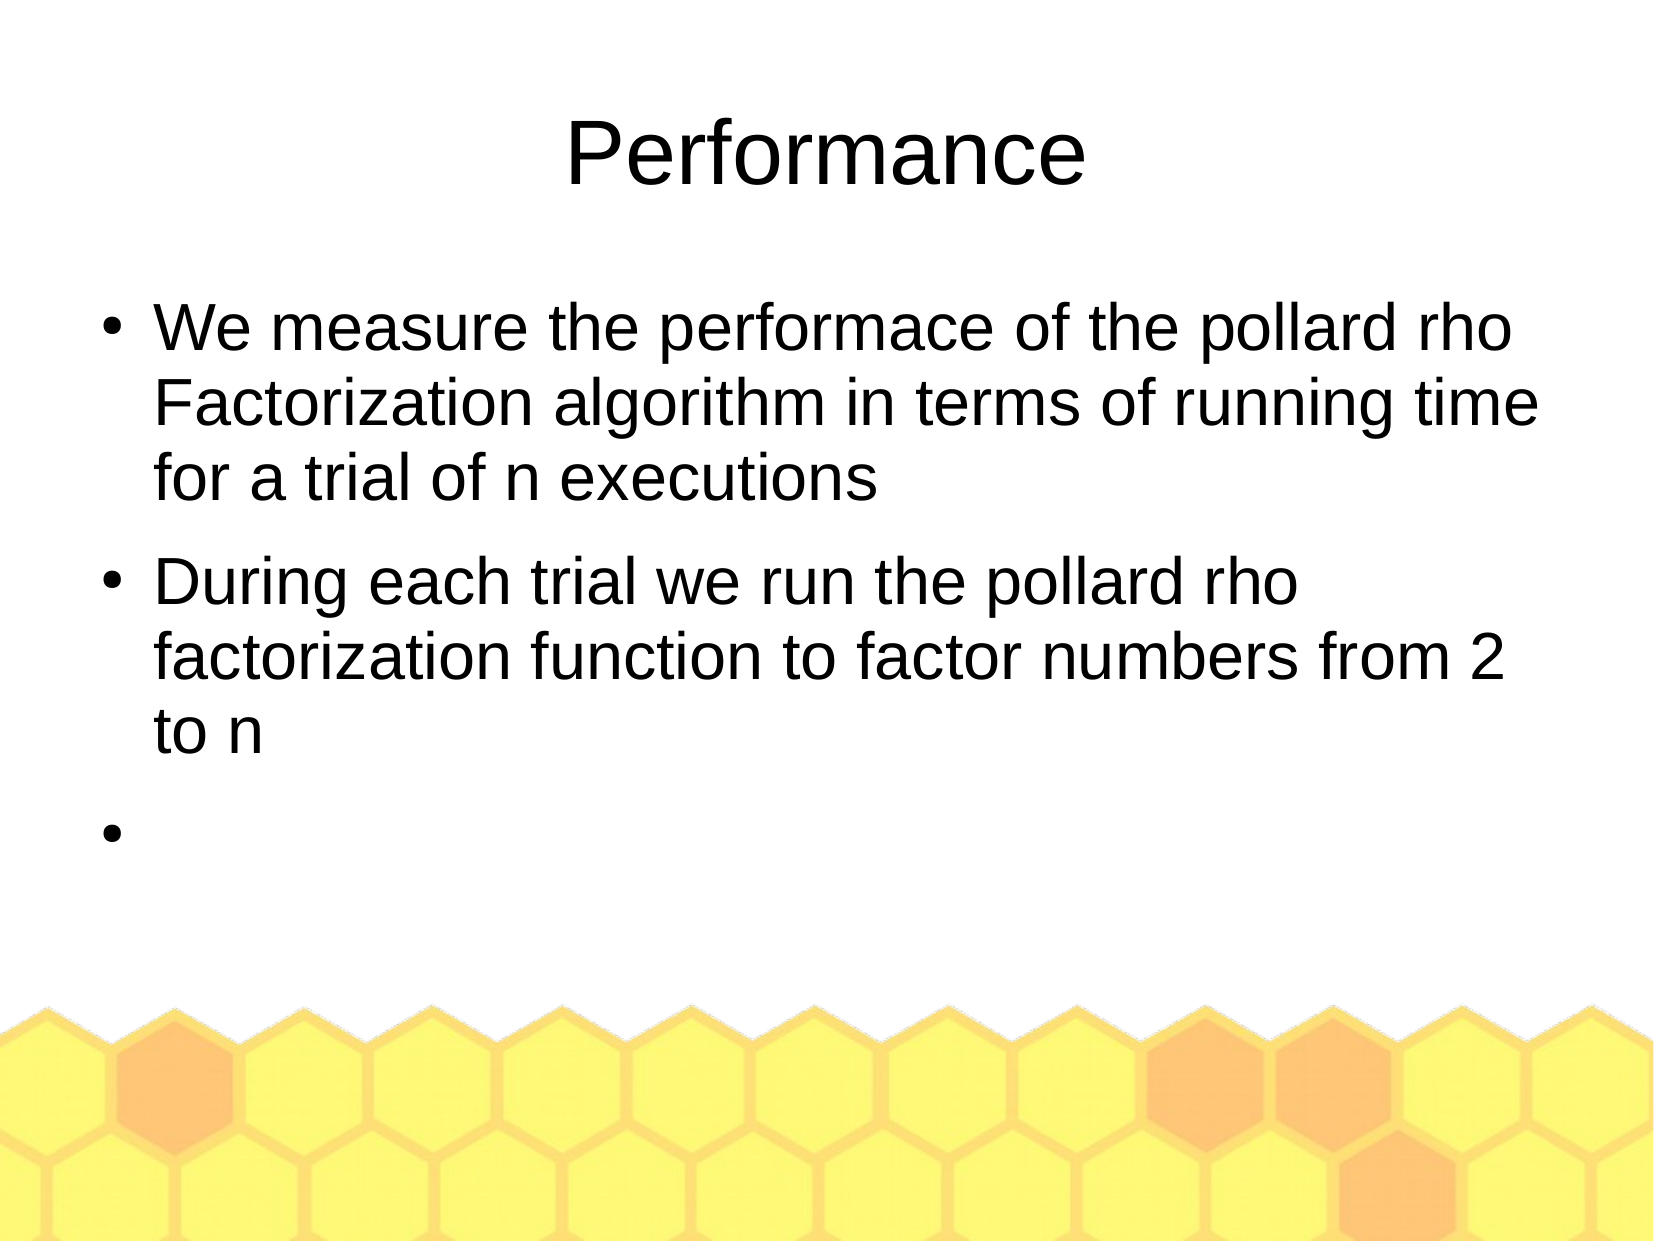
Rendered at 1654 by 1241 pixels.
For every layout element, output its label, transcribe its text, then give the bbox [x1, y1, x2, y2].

picture [0, 1001, 1654, 1241]
title Performance [82, 49, 1571, 257]
list We measure the performace of the pollard rho Factorization algorithm in terms of running time for a trial of n executions During each trial we run the pollard rho factorization function to factor numbers from 2 to n [82, 290, 1571, 1010]
